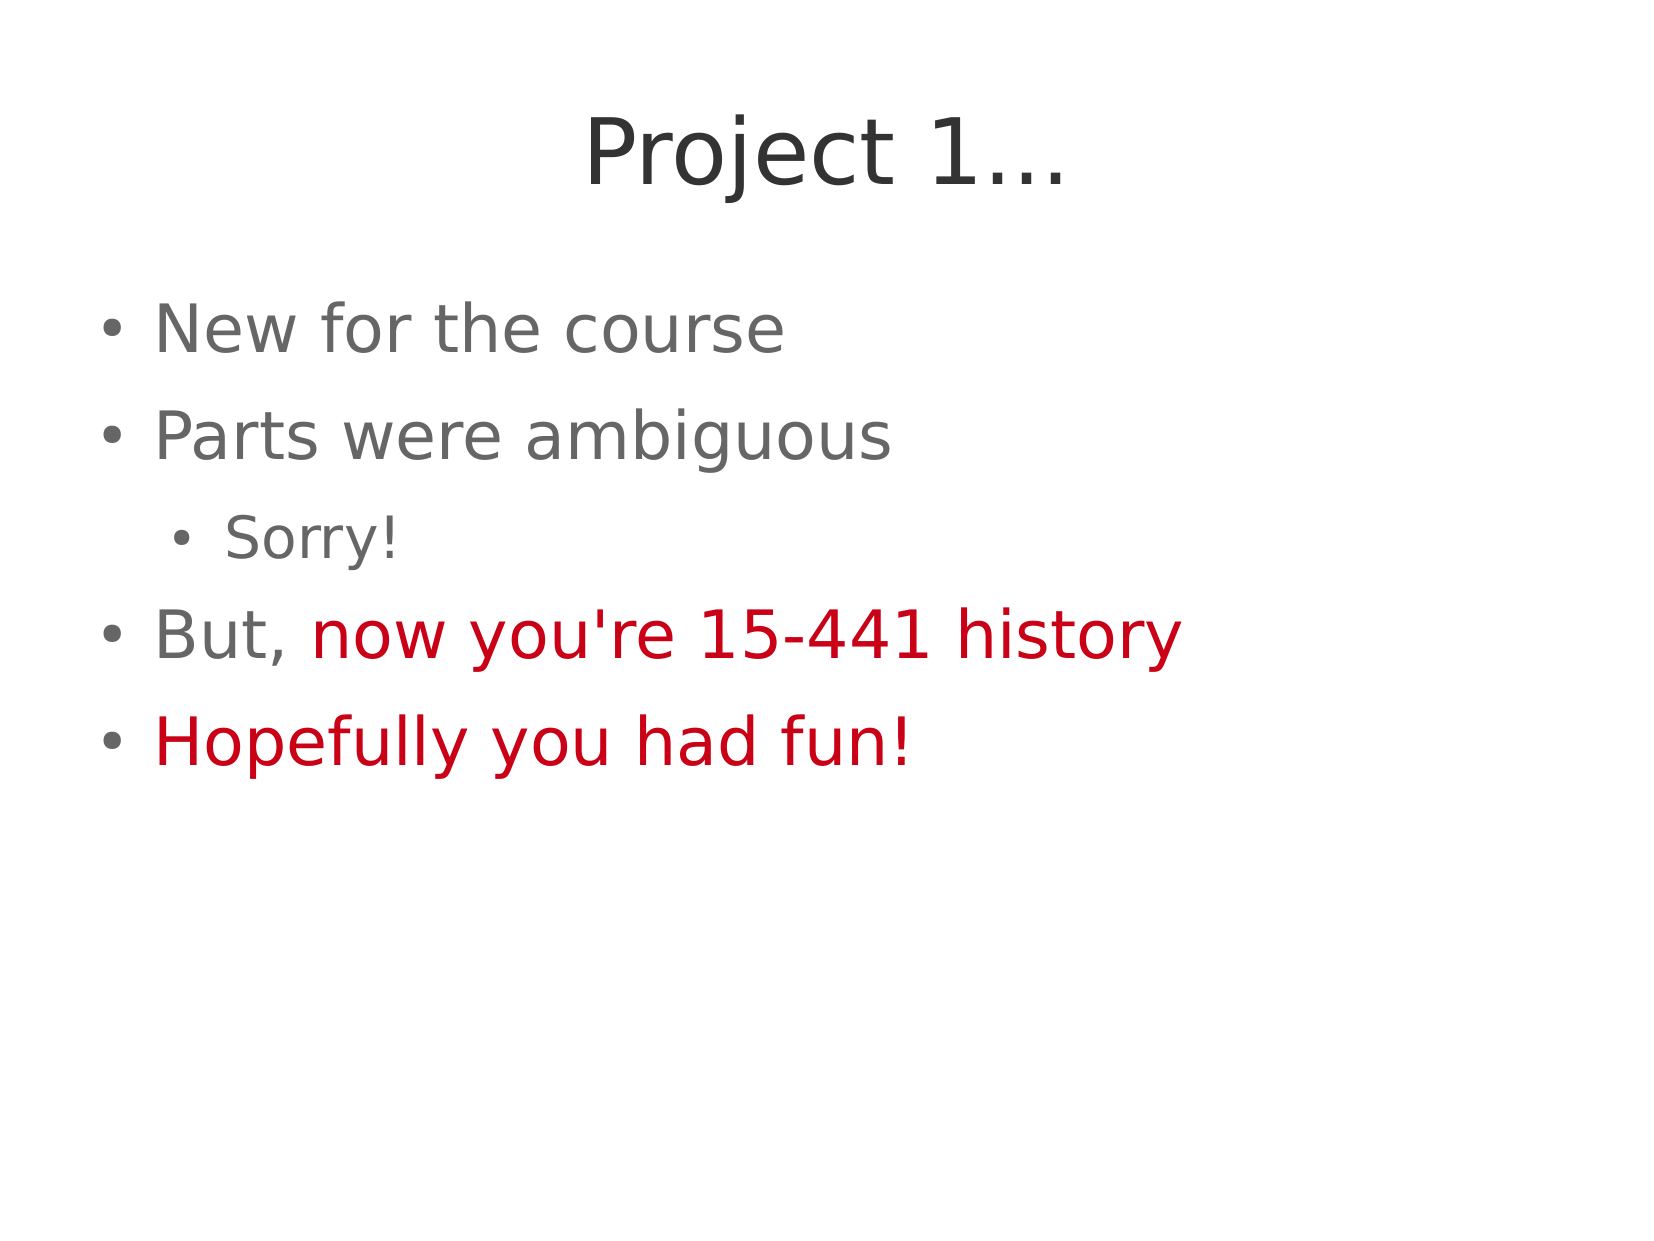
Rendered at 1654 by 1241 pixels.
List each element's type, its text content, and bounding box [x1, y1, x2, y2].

list New for the course Parts were ambiguous Sorry! But, now you're 15-441 history Hopefully you had fun! [82, 290, 1571, 1109]
title Project 1... [82, 49, 1571, 257]
